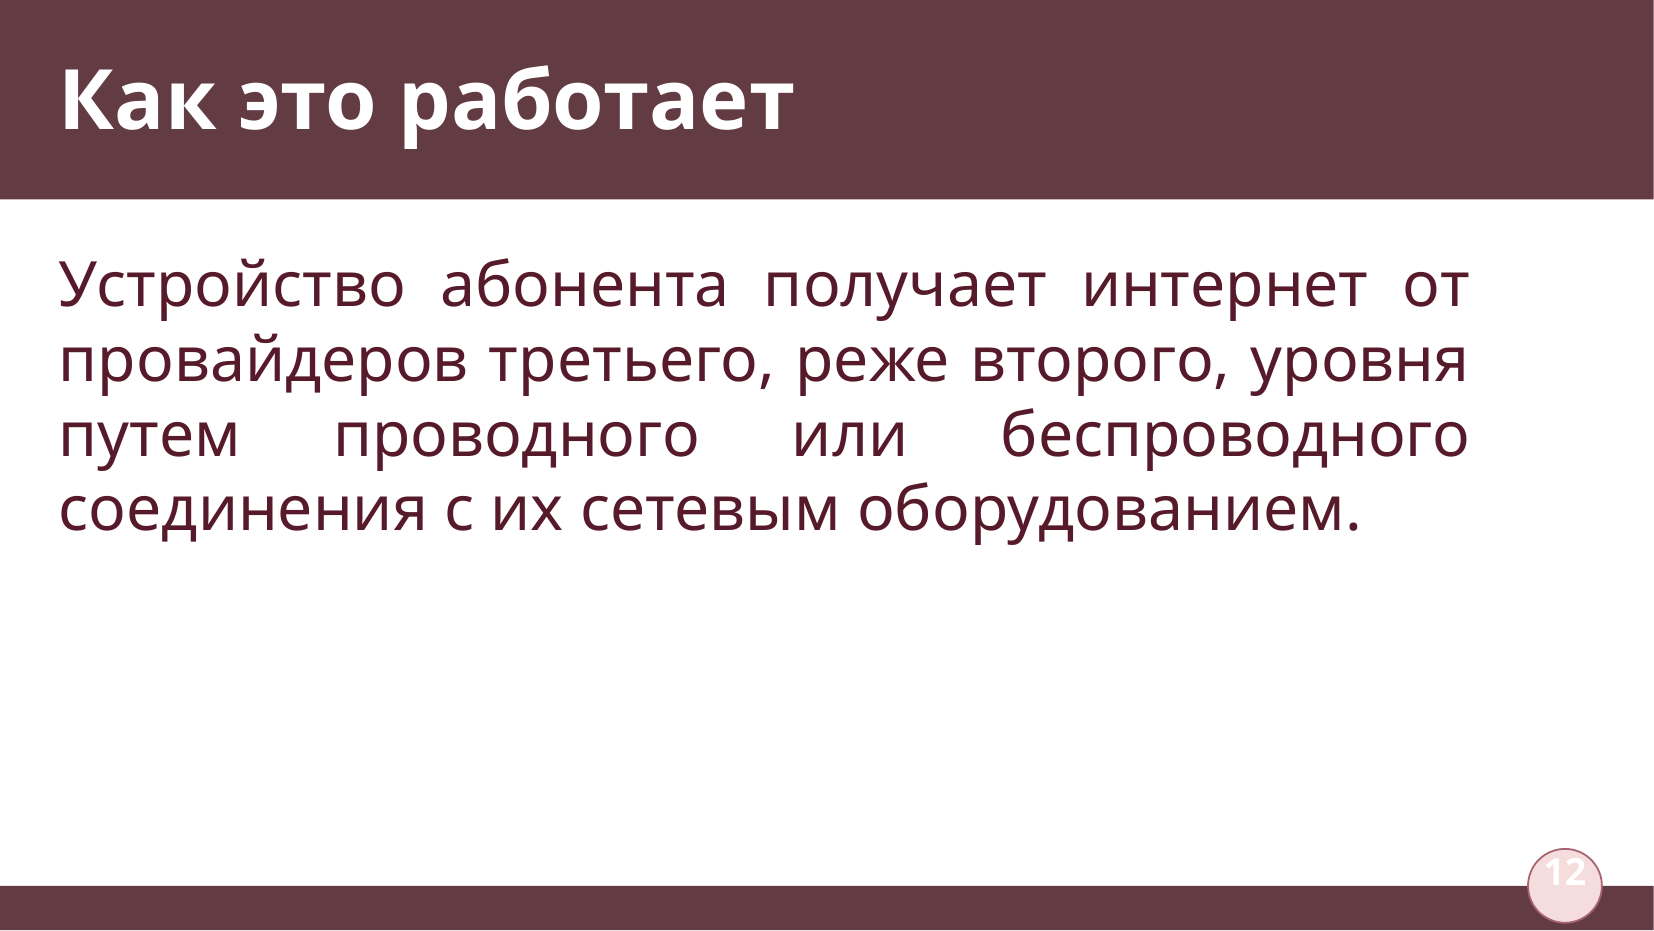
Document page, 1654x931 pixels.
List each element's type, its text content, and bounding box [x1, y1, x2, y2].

title Как это работает [59, 37, 1595, 156]
list Устройство абонента получает интернет от провайдеров третьего, реже второго, уровня путем проводного или беспроводного соединения с их сетевым оборудованием. [59, 243, 1595, 864]
